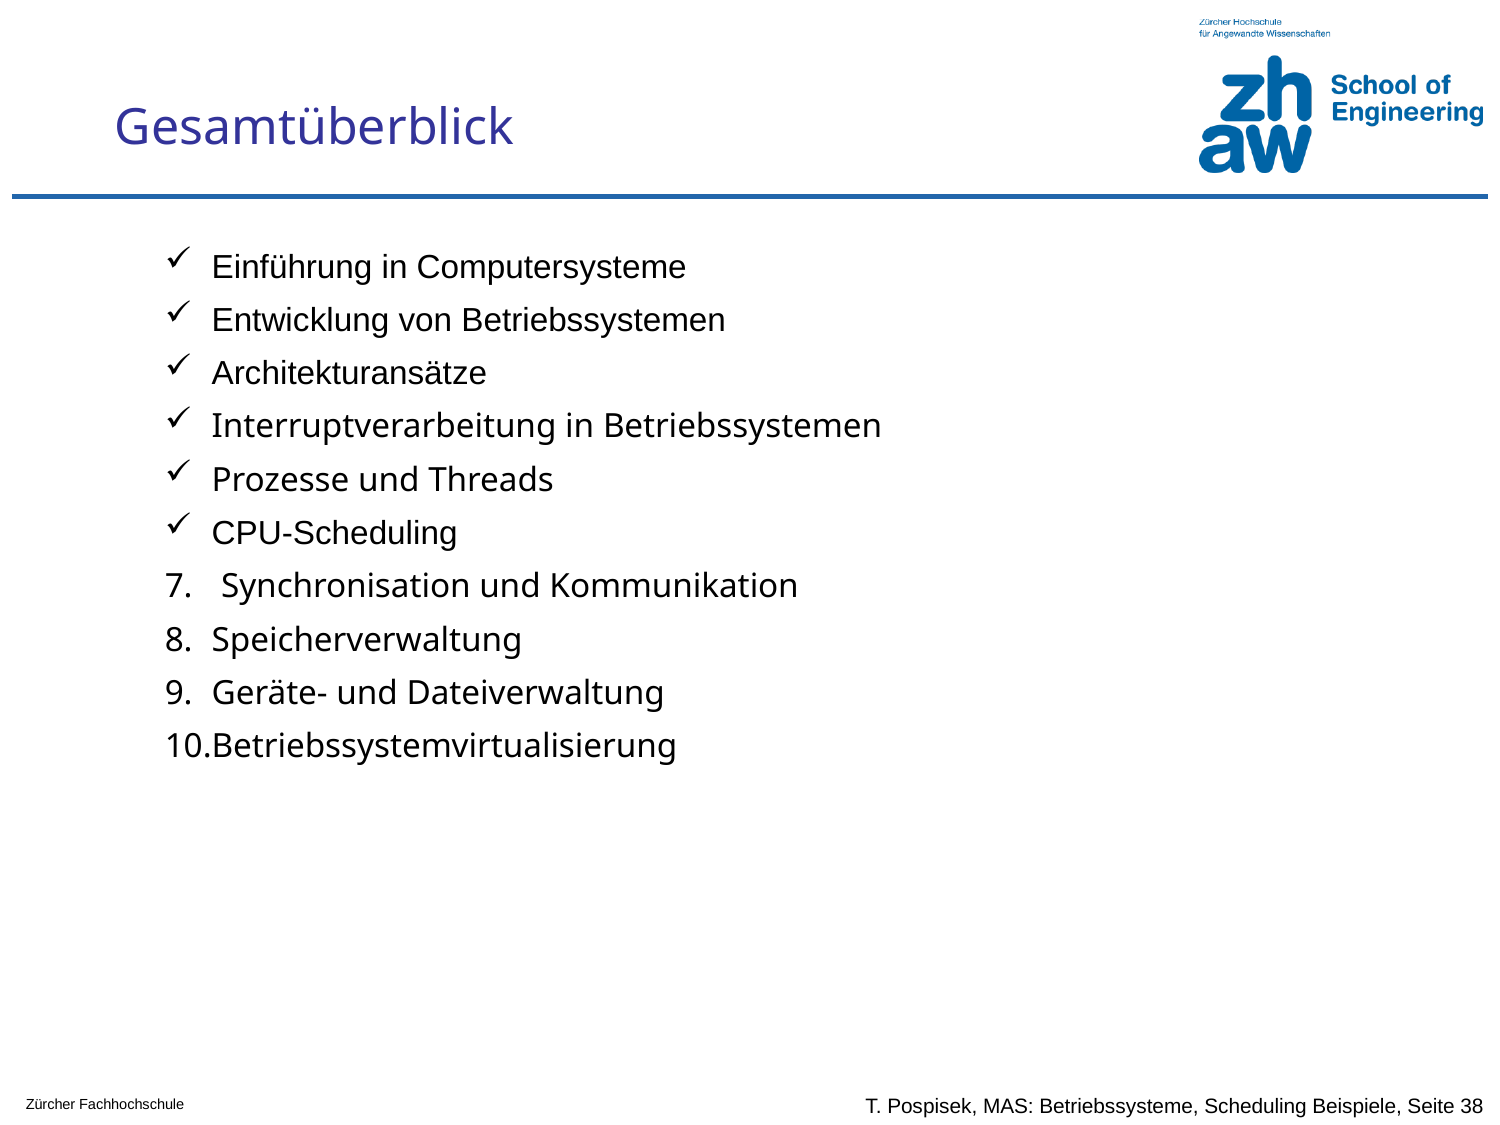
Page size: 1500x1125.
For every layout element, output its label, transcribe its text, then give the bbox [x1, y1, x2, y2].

picture [1199, 19, 1483, 173]
title Gesamtüberblick [99, 50, 1379, 163]
text_box Einführung in Computersysteme Entwicklung von Betriebssystemen Architekturansätze Interruptverarbeitung in Betriebssystemen Prozesse und Threads CPU-Scheduling Synchronisation und Kommunikation Speicherverwaltung Geräte- und Dateiverwaltung Betriebssystemvirtualisierung [149, 237, 1363, 1013]
